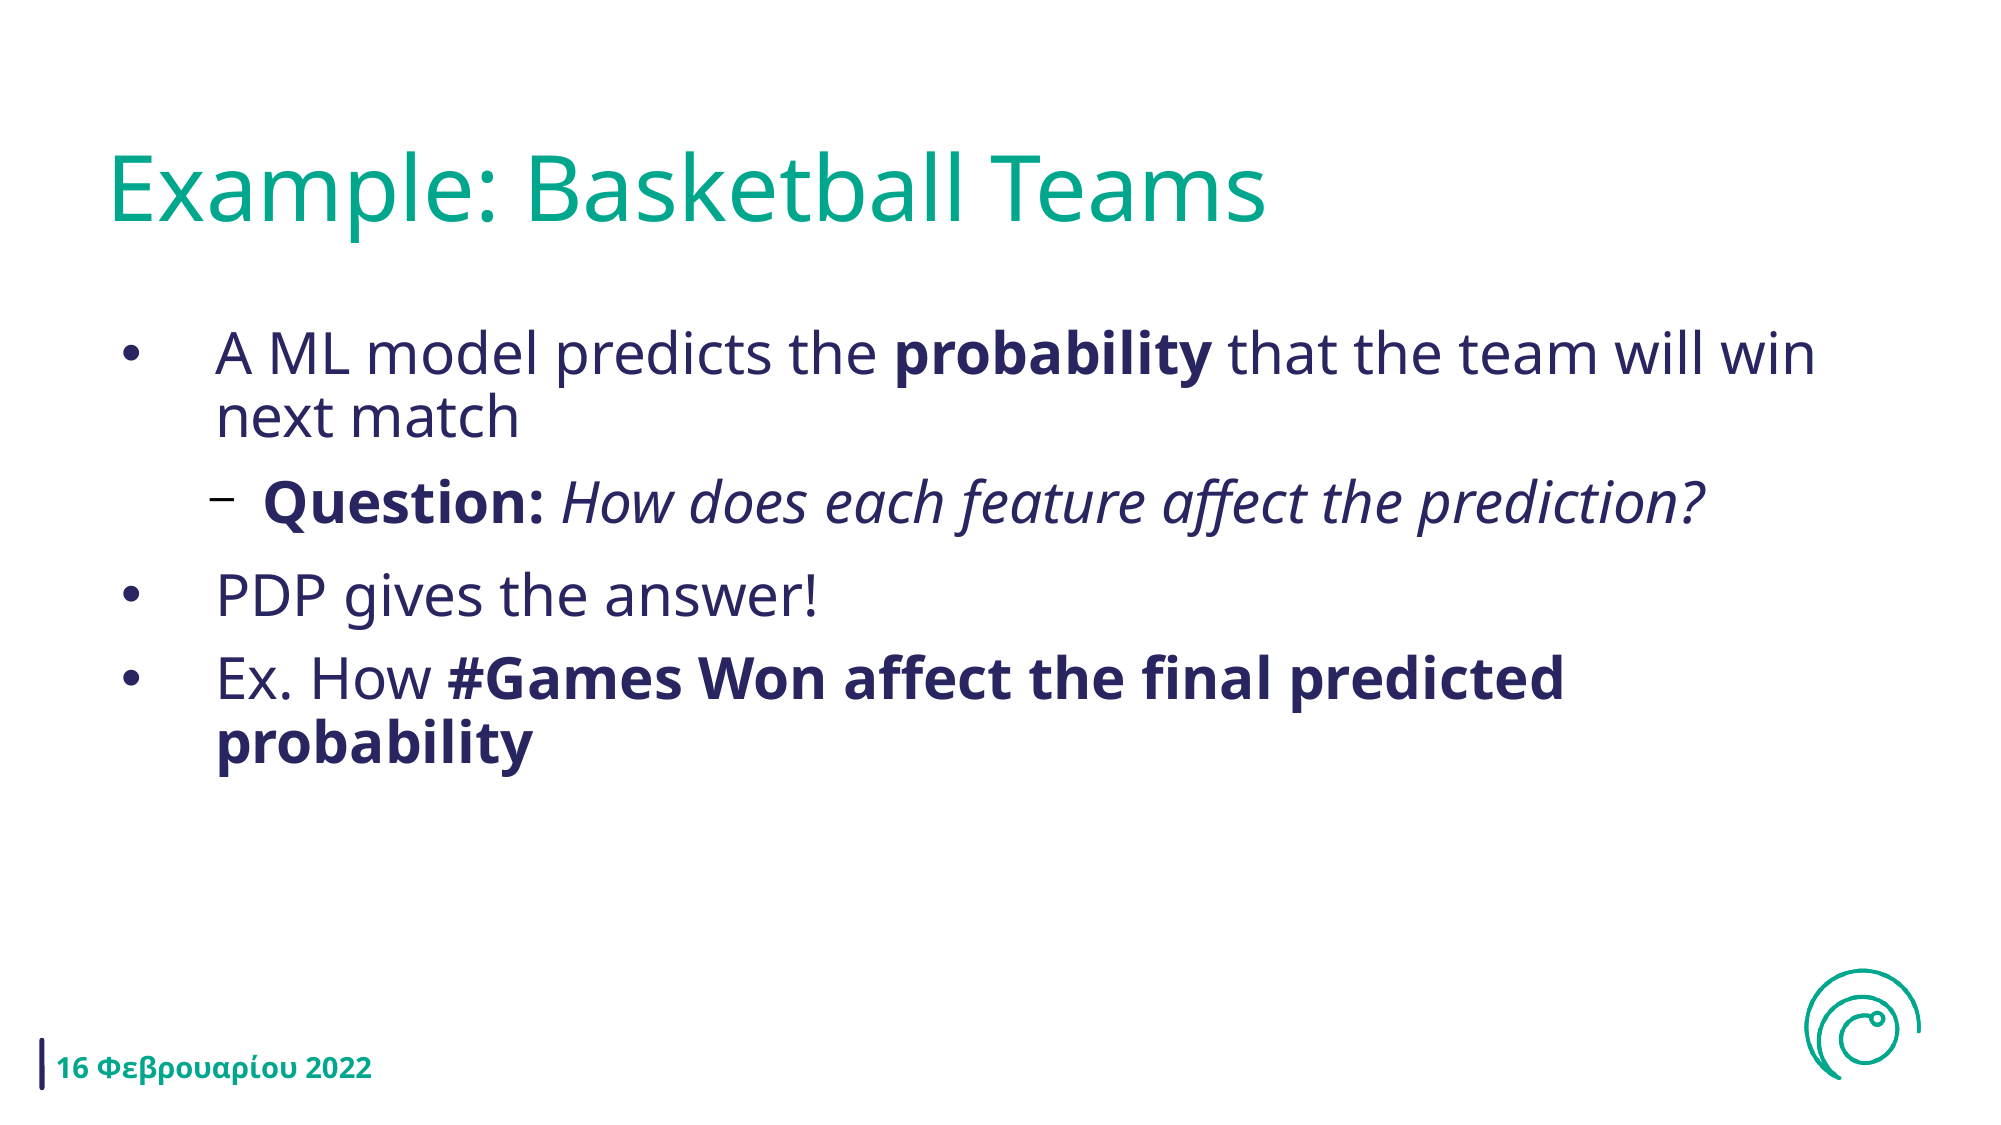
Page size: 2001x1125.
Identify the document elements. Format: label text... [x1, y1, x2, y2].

title Example: Basketball Teams [91, 82, 1876, 300]
picture [1804, 968, 1921, 1080]
list A ML model predicts the probability that the team will win next match Question: How does each feature affect the prediction? PDP gives the answer! Ex. How #Games Won affect the final predicted probability [106, 316, 1879, 1031]
